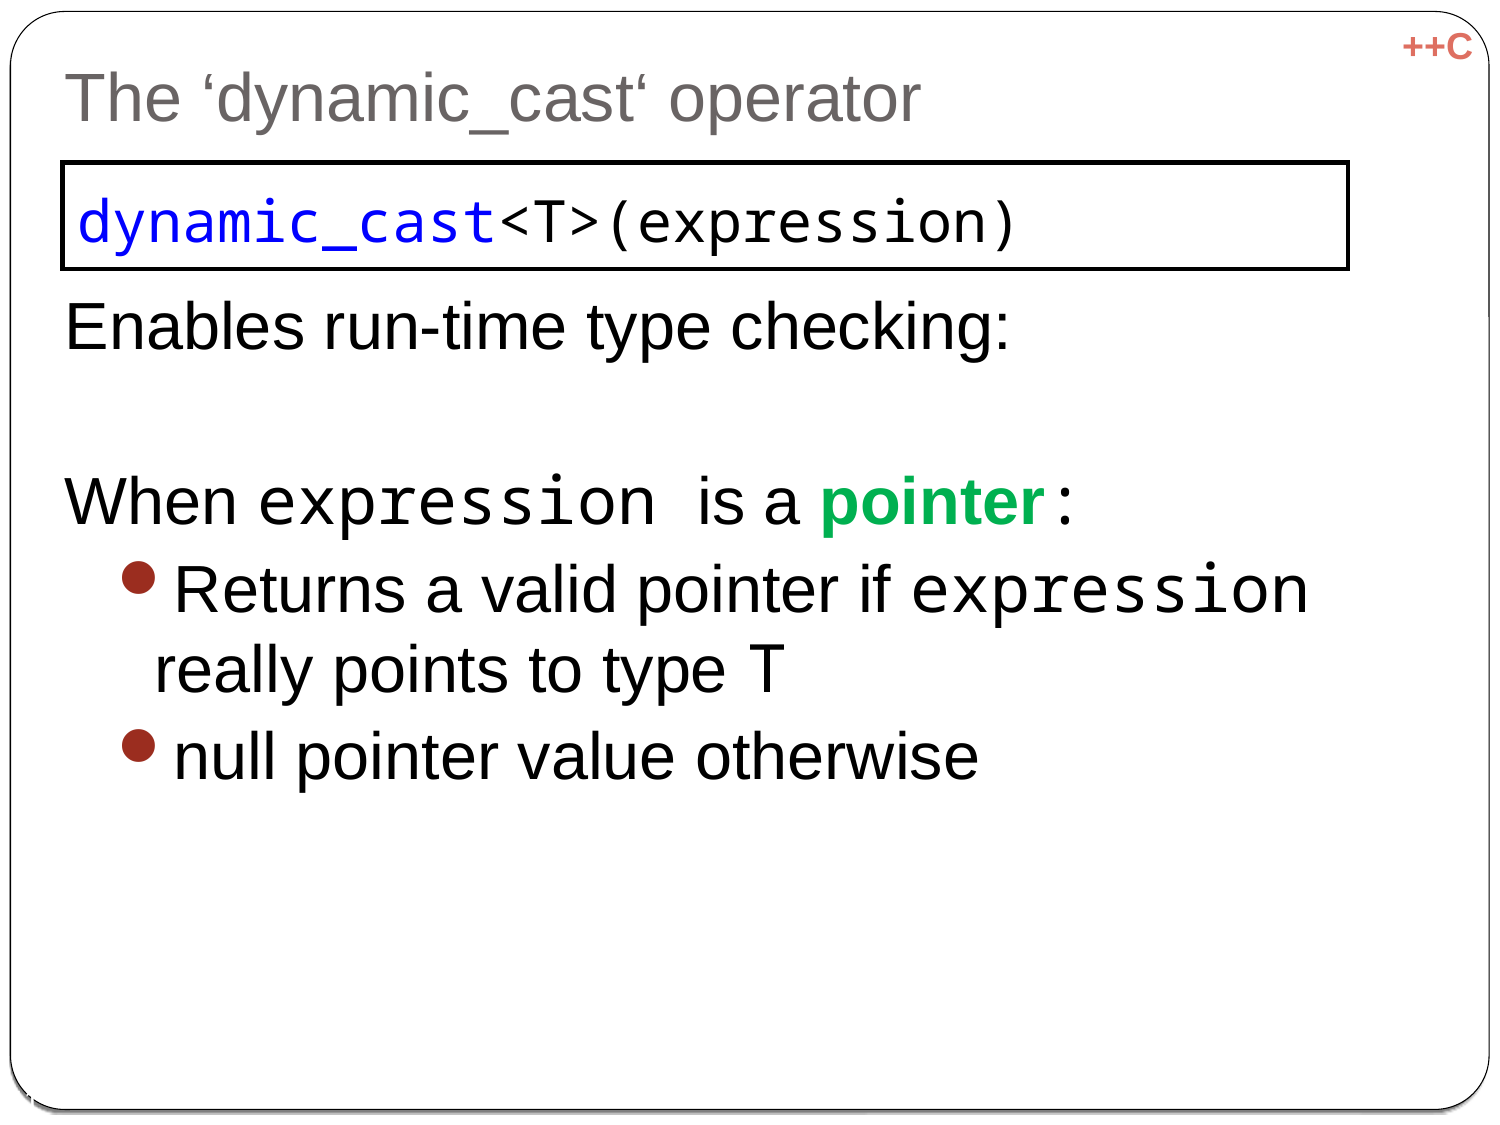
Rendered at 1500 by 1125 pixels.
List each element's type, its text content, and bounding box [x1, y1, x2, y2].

text_box dynamic_cast<T>(expression) [62, 162, 1349, 269]
title The ‘dynamic_cast‘ operator [50, 45, 1450, 150]
slide_number <number> [0, 1074, 50, 1125]
list Enables run-time type checking: When expression is a pointer: Returns a valid pointer if expression really points to type T null pointer value otherwise [50, 275, 1450, 1088]
